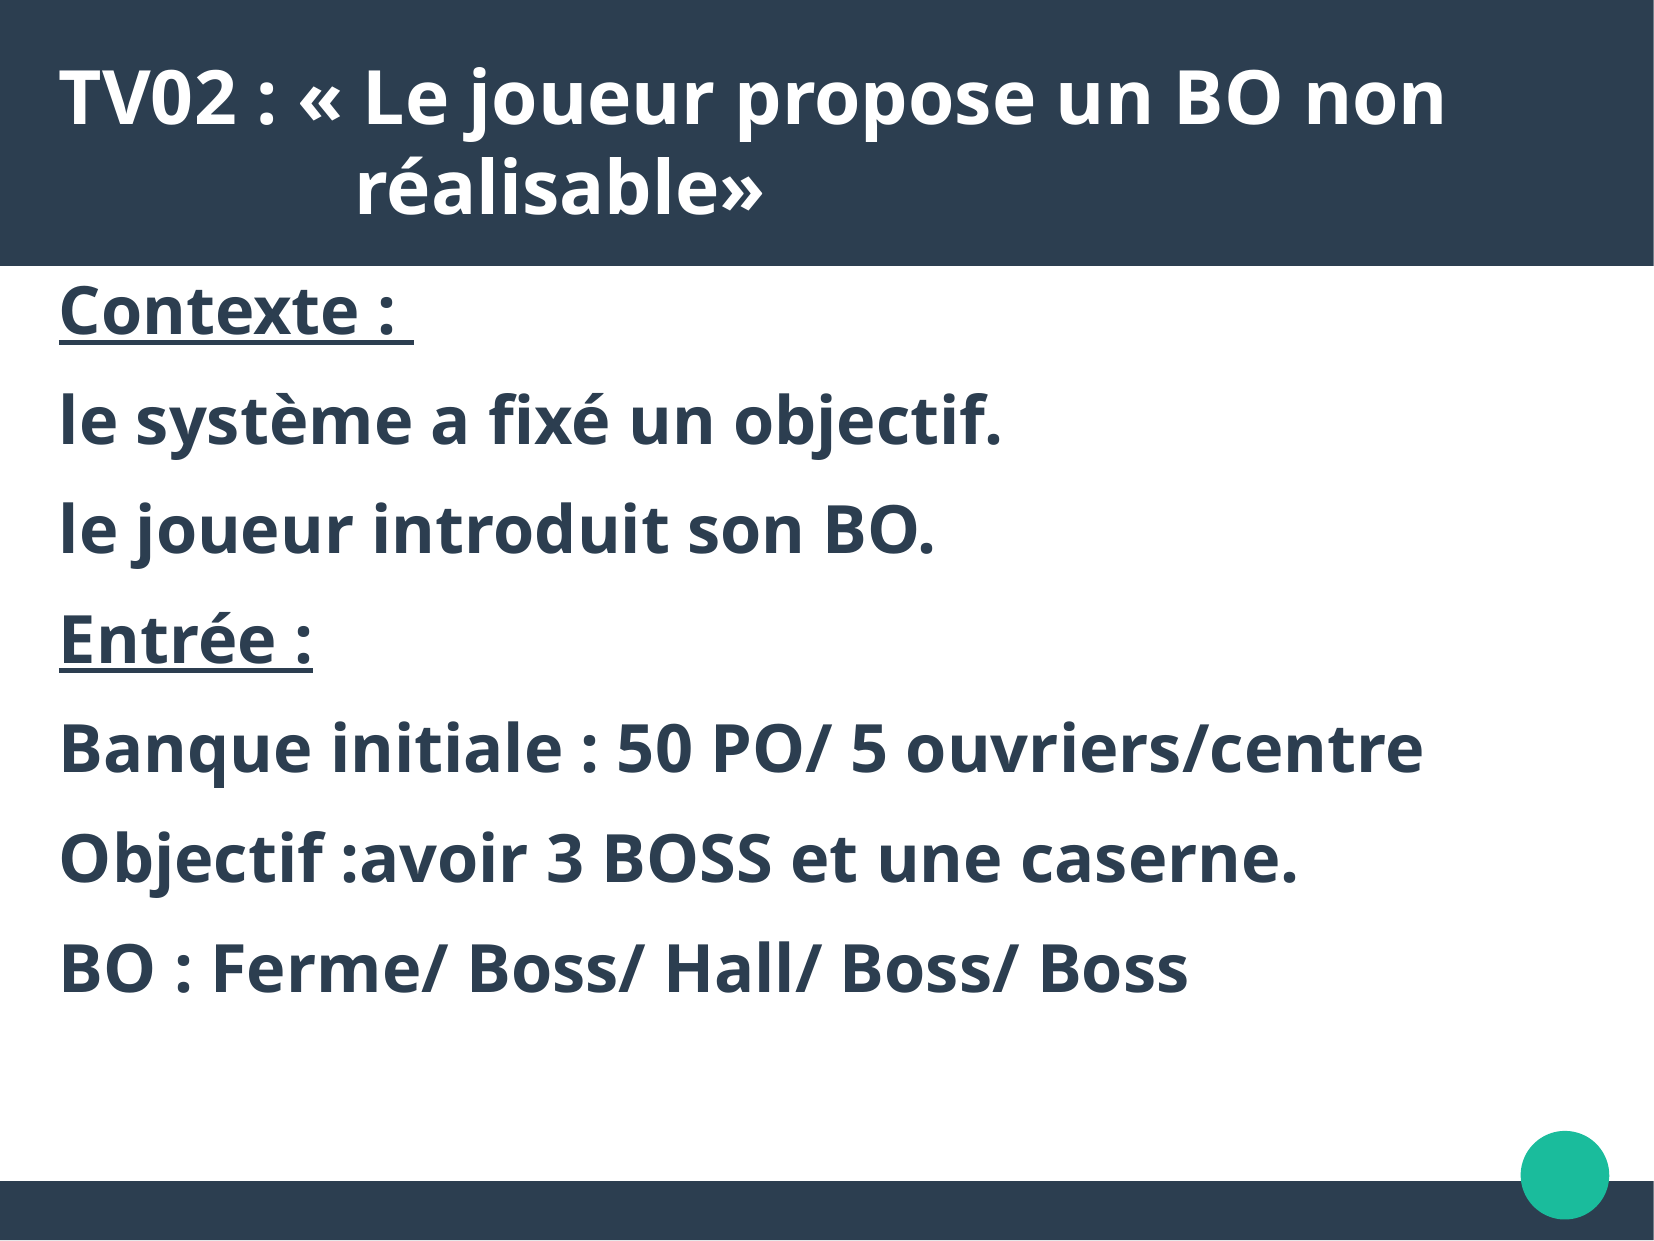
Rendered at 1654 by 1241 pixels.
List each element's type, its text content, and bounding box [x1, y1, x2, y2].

list Contexte : le système a fixé un objectif. le joueur introduit son BO. Entrée : Banque initiale : 50 PO/ 5 ouvriers/centre Objectif :avoir 3 BOSS et une caserne. BO : Ferme/ Boss/ Hall/ Boss/ Boss [59, 268, 1595, 1186]
title TV02 : « Le joueur propose un BO non réalisable» [59, 49, 1595, 268]
